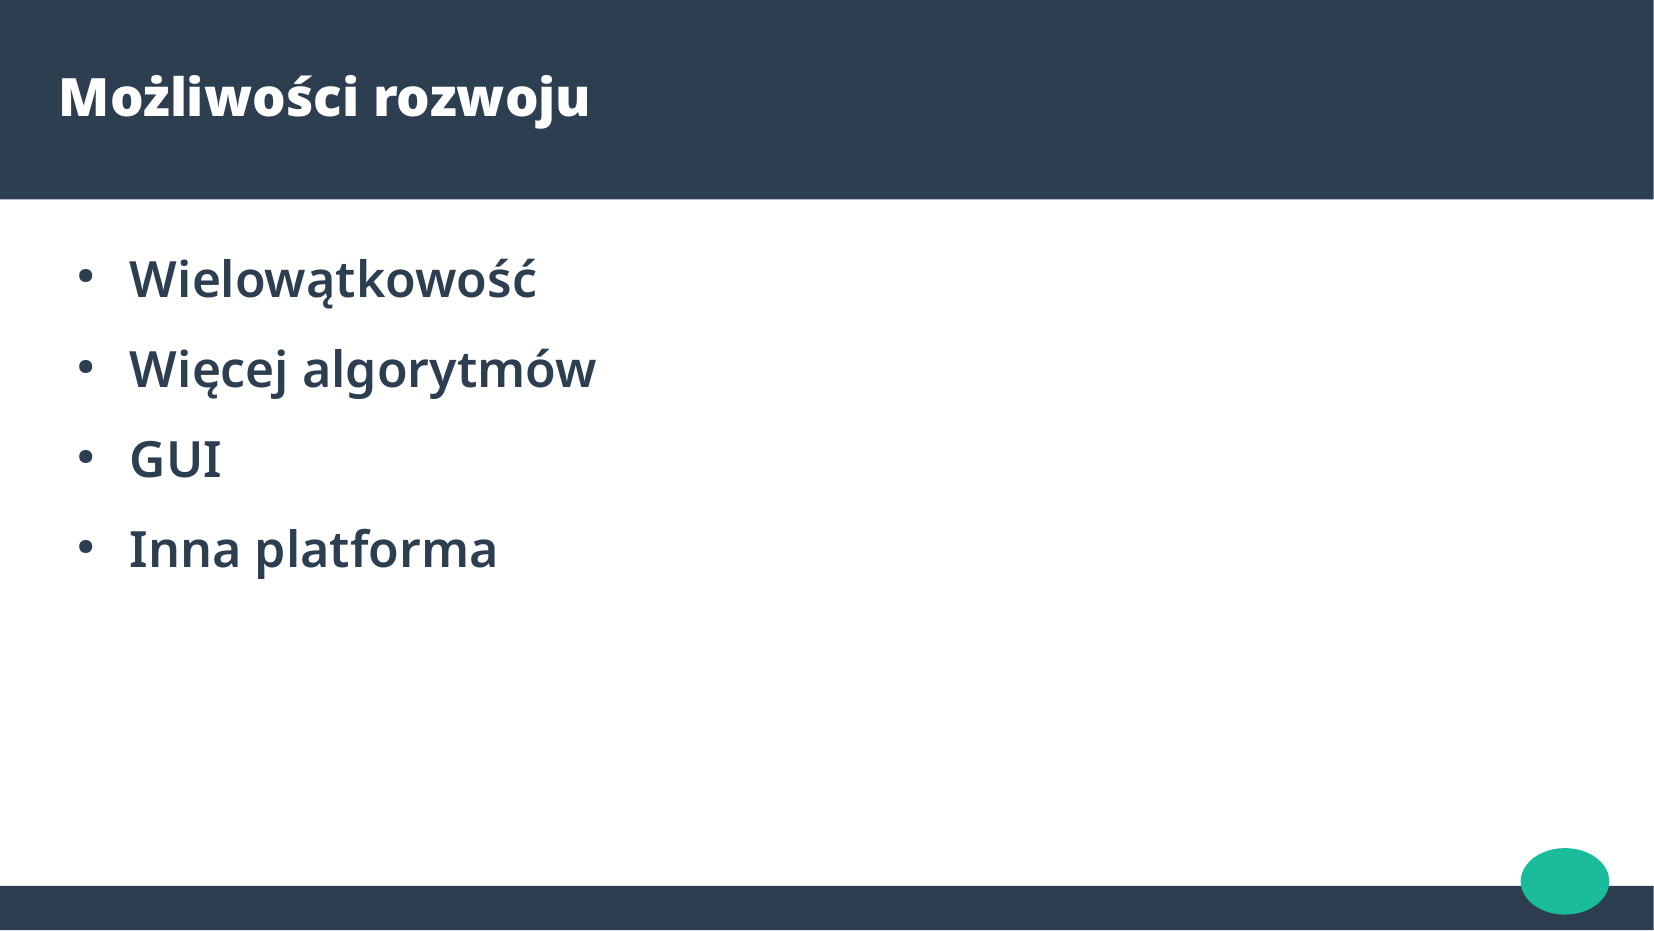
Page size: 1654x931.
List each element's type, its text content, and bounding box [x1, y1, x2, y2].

list Wielowątkowość Więcej algorytmów GUI Inna platforma [59, 243, 1595, 864]
title Możliwości rozwoju [59, 37, 1595, 156]
